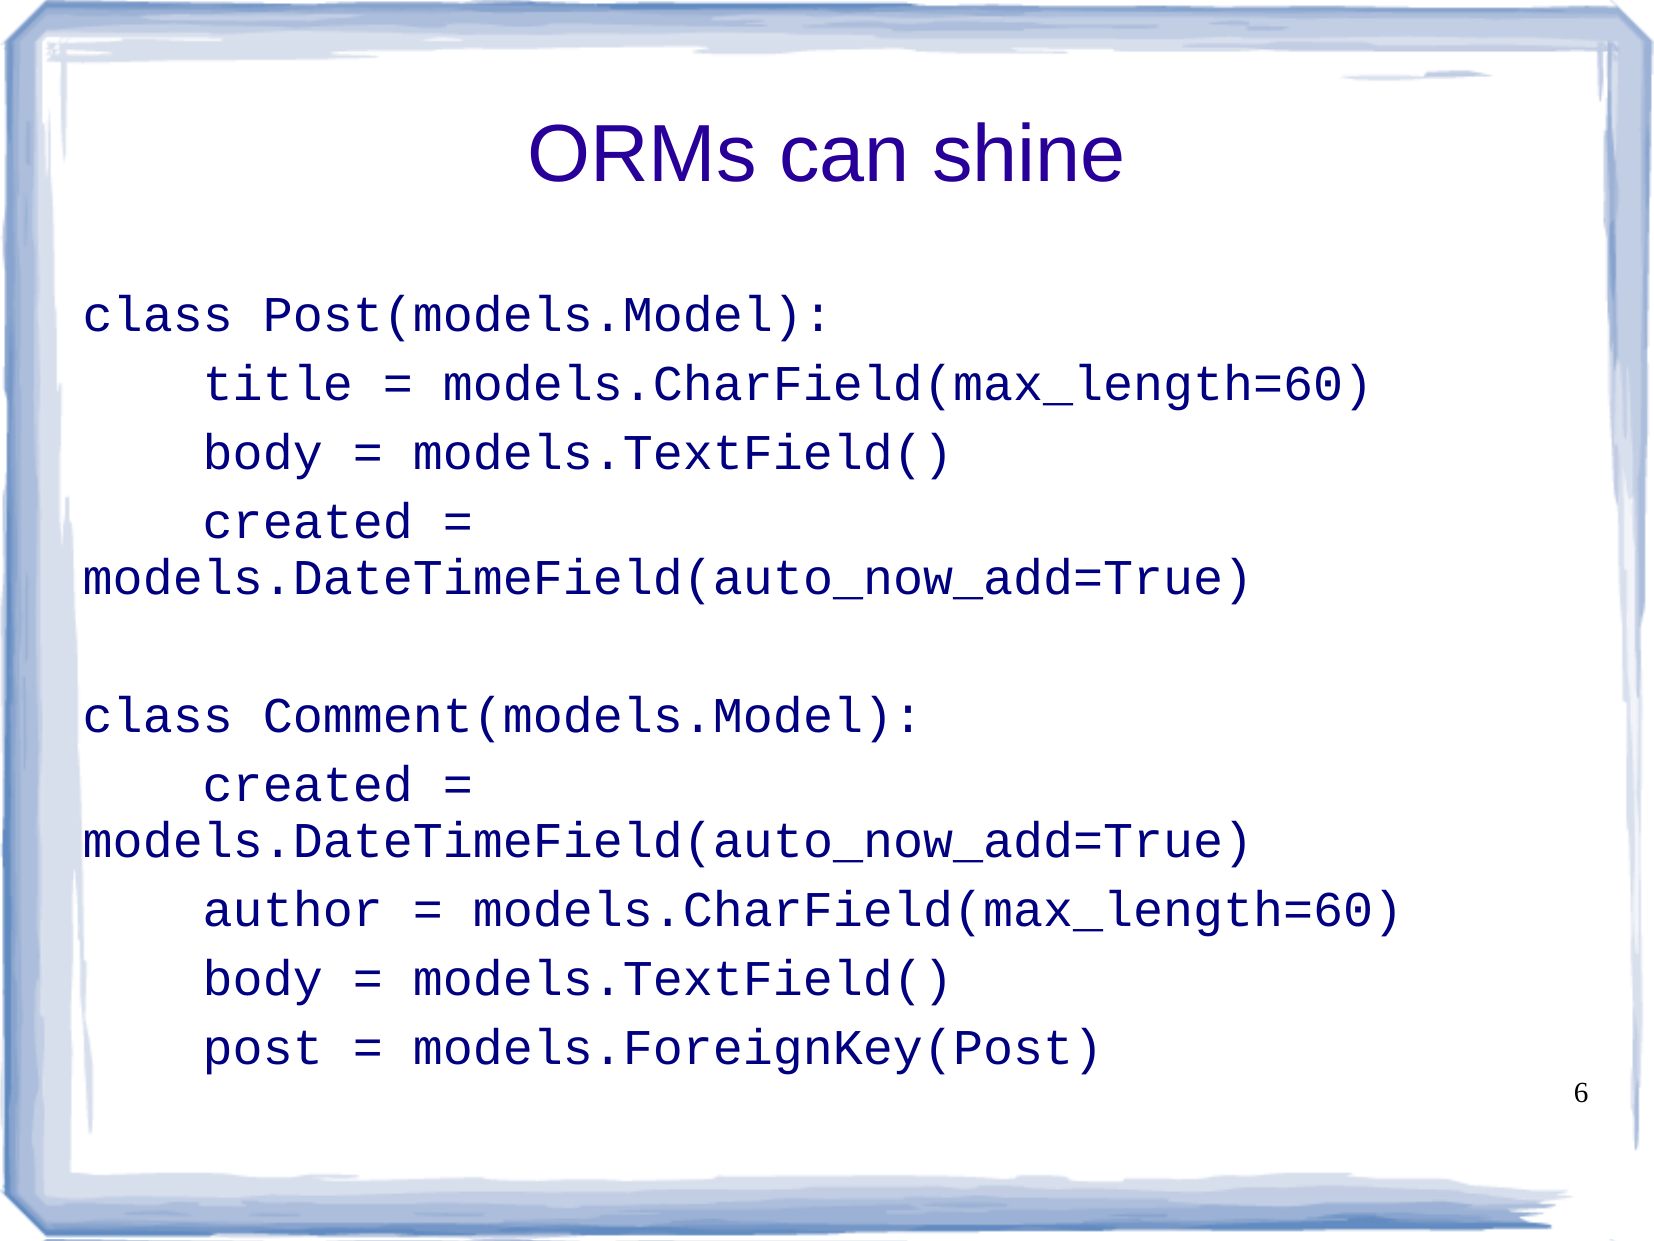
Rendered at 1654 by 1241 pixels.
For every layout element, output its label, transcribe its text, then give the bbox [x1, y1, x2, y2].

title ORMs can shine [82, 49, 1571, 257]
picture [0, 0, 1654, 1241]
list class Post(models.Model): title = models.CharField(max_length=60) body = models.TextField() created = models.DateTimeField(auto_now_add=True) class Comment(models.Model): created = models.DateTimeField(auto_now_add=True) author = models.CharField(max_length=60) body = models.TextField() post = models.ForeignKey(Post) [82, 290, 1418, 1109]
